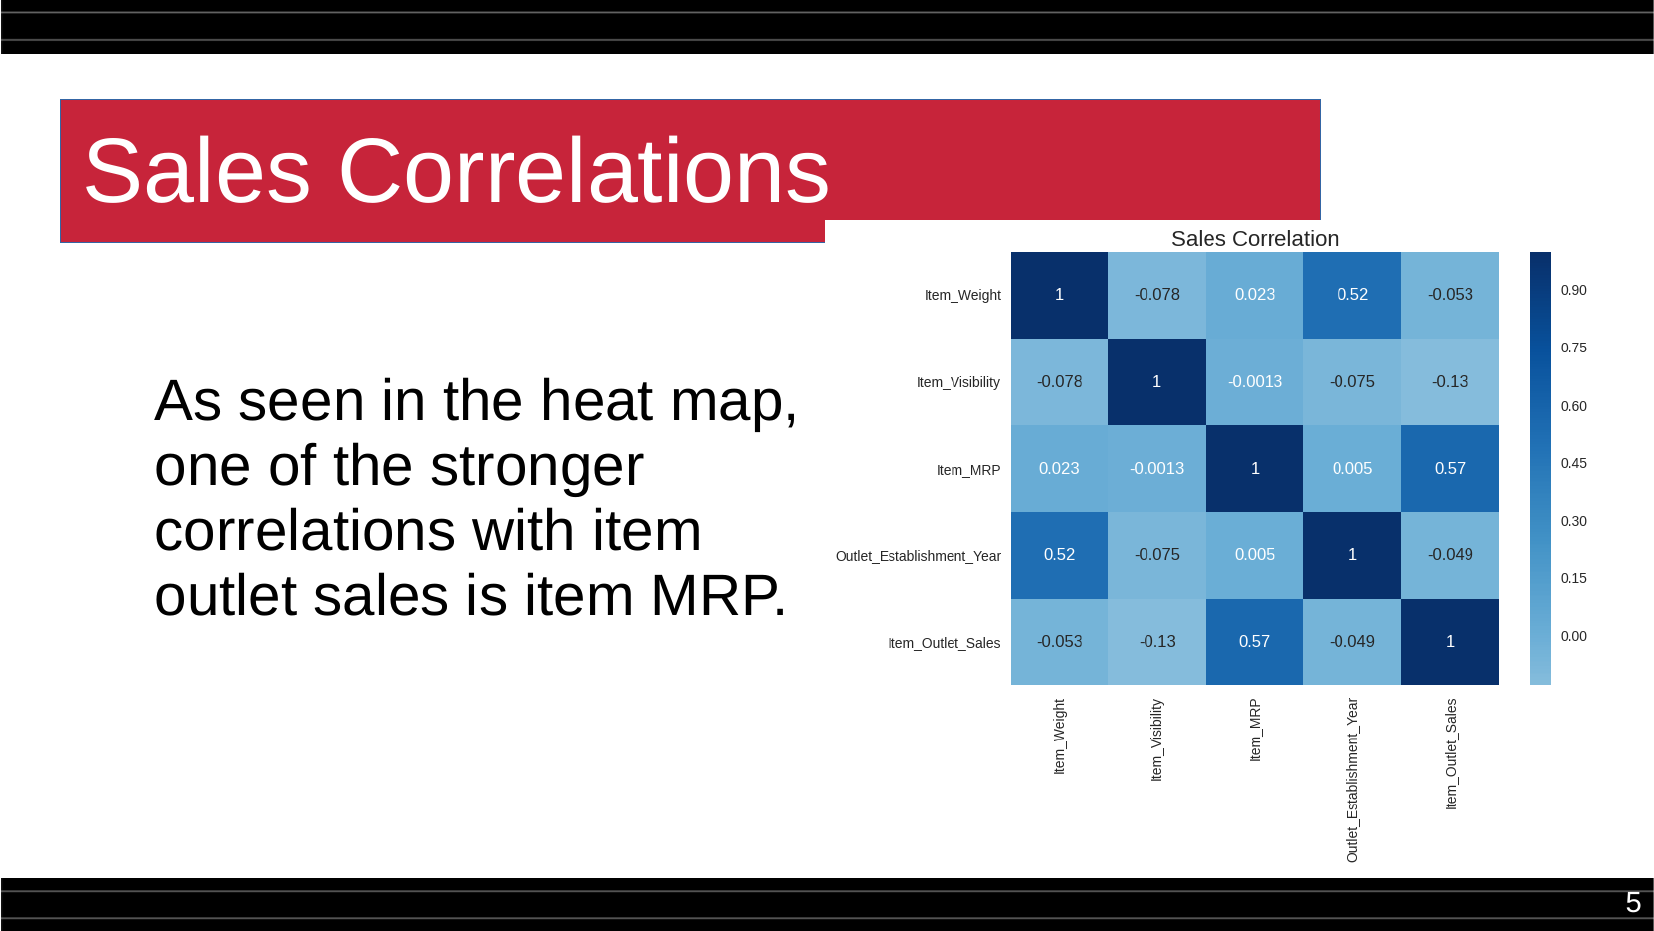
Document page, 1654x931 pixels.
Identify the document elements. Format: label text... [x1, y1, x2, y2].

picture [825, 220, 1596, 871]
title Sales Correlations [82, 92, 1571, 249]
picture [1, 878, 1654, 931]
list As seen in the heat map, one of the stronger correlations with item outlet sales is item MRP. [83, 255, 811, 741]
picture [1, 0, 1654, 54]
text_box [60, 99, 82, 243]
